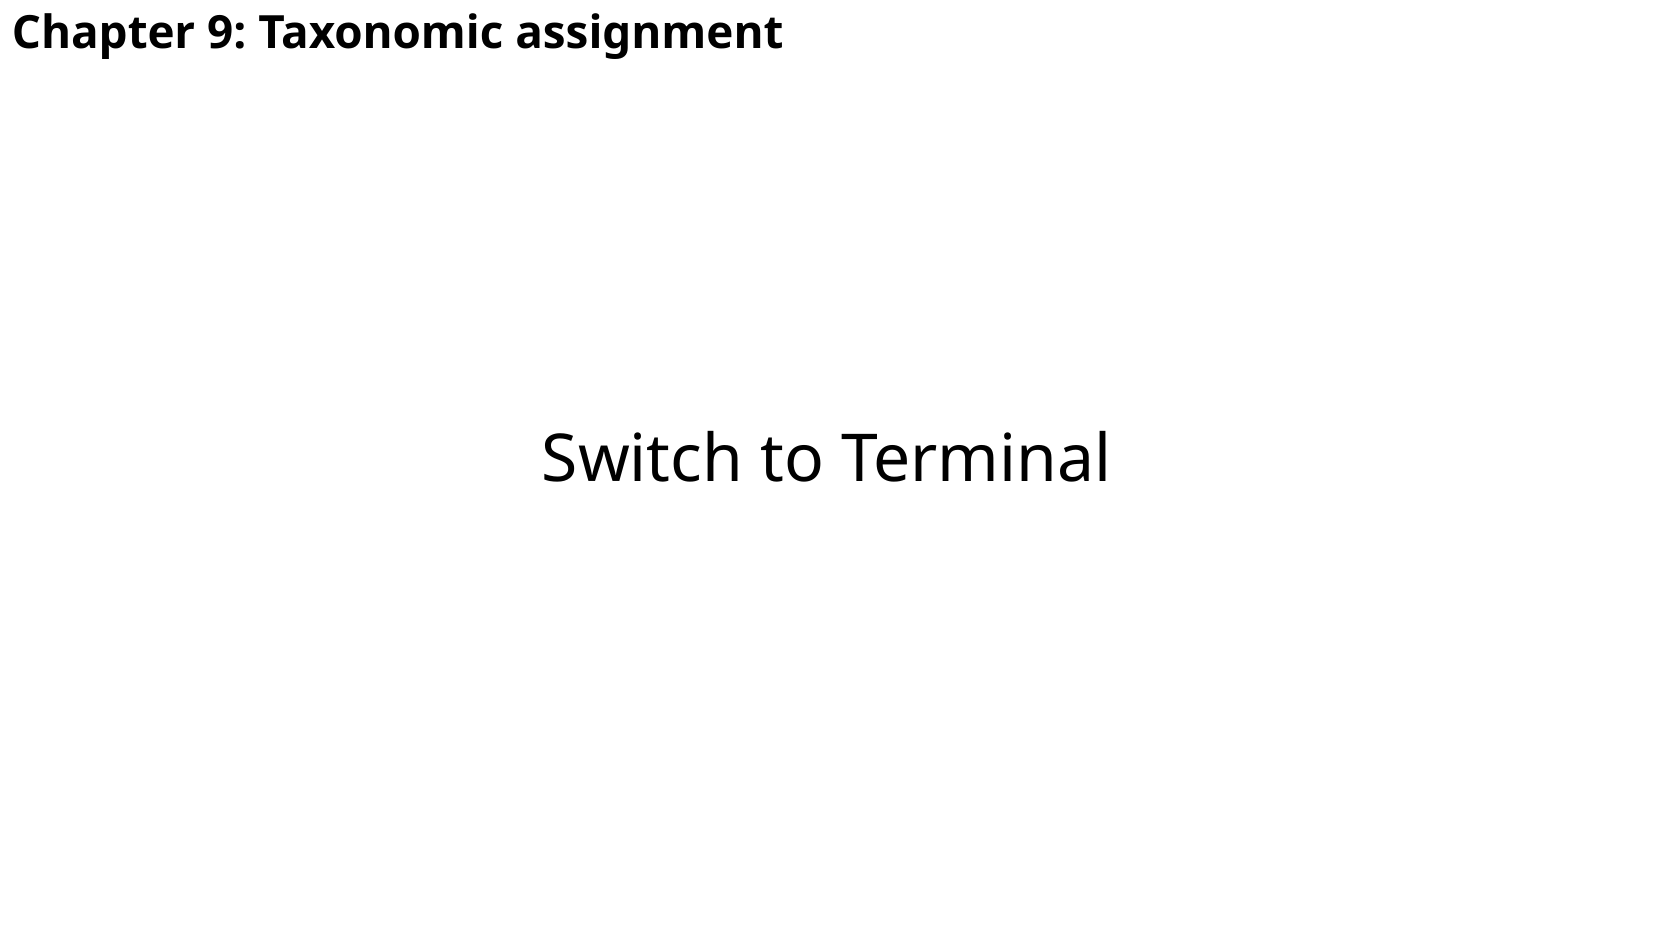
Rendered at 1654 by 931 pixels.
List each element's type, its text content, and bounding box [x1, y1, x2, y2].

title Chapter 9: Taxonomic assignment [11, 0, 1642, 130]
list Switch to Terminal [531, 410, 1123, 520]
